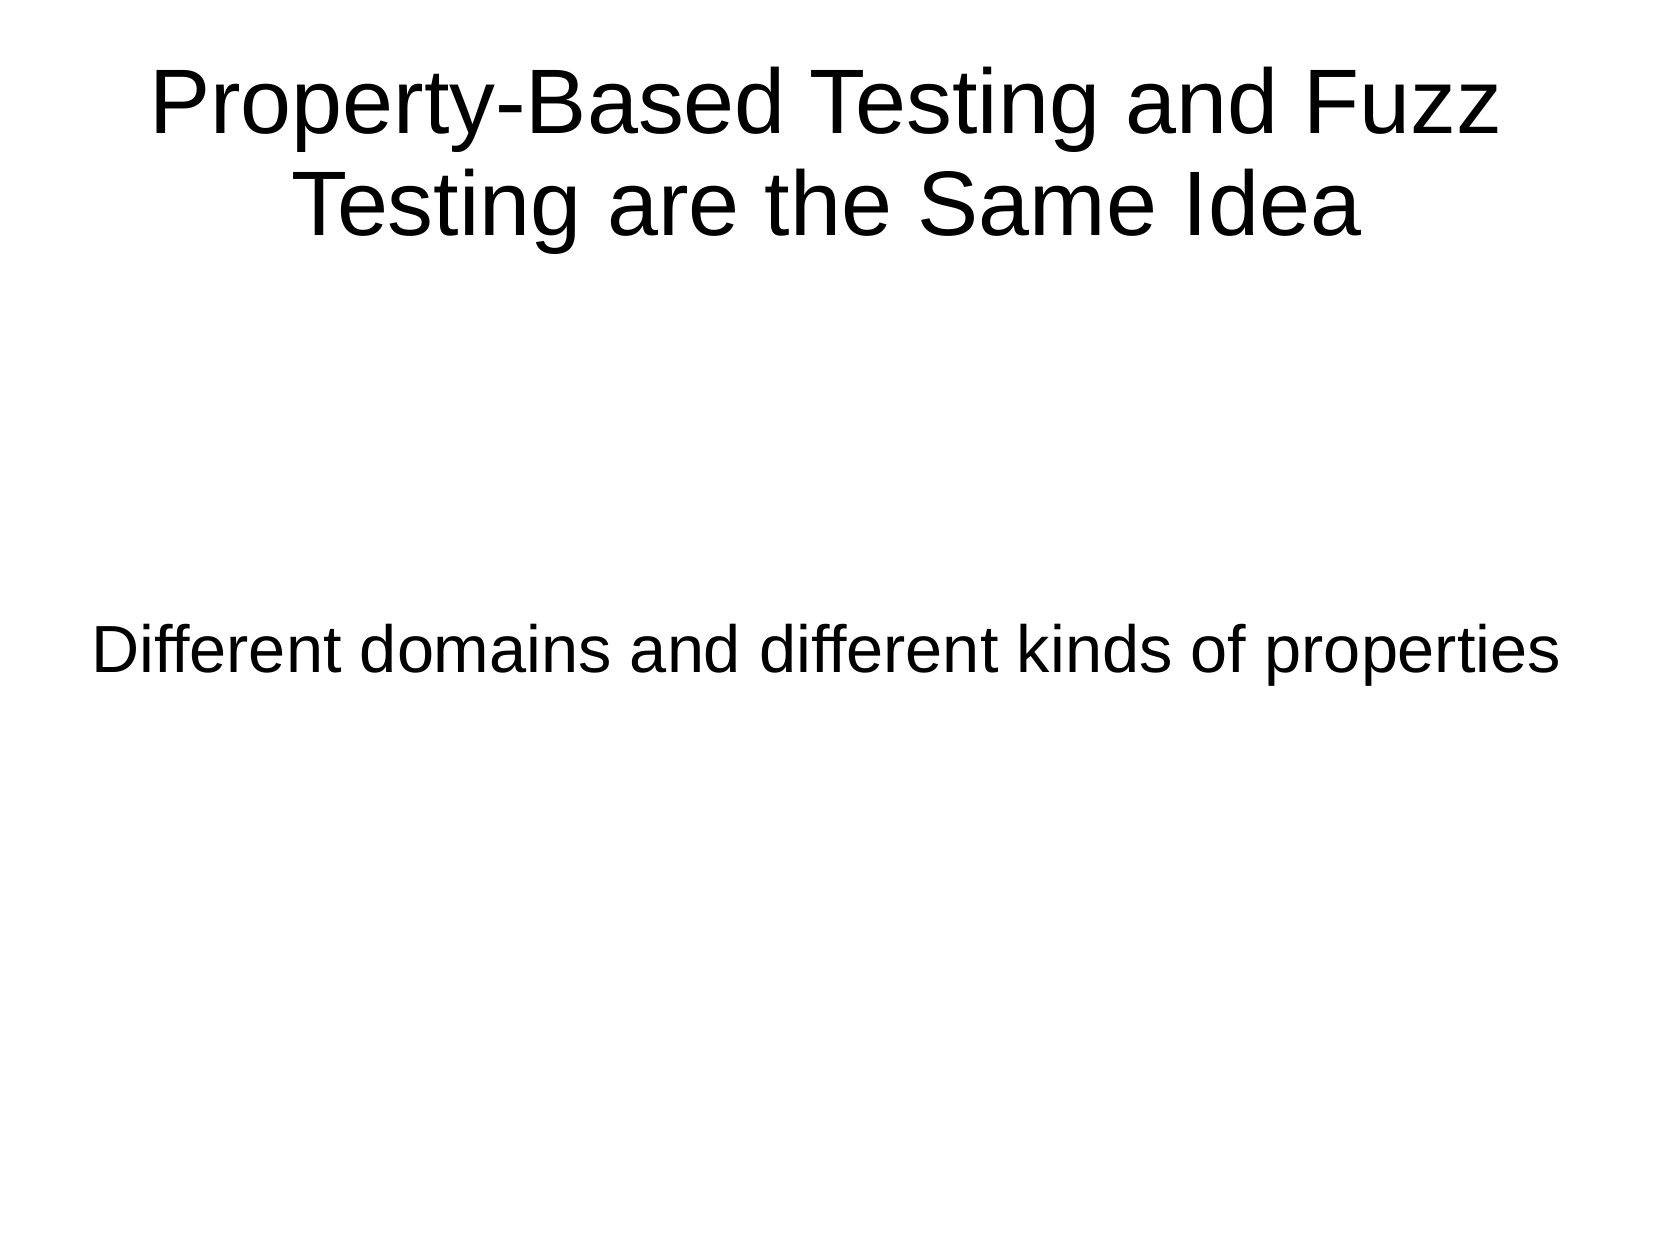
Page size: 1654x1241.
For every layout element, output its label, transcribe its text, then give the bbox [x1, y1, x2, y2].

title Property-Based Testing and Fuzz Testing are the Same Idea [82, 49, 1571, 257]
text_box Different domains and different kinds of properties [82, 290, 1571, 1010]
